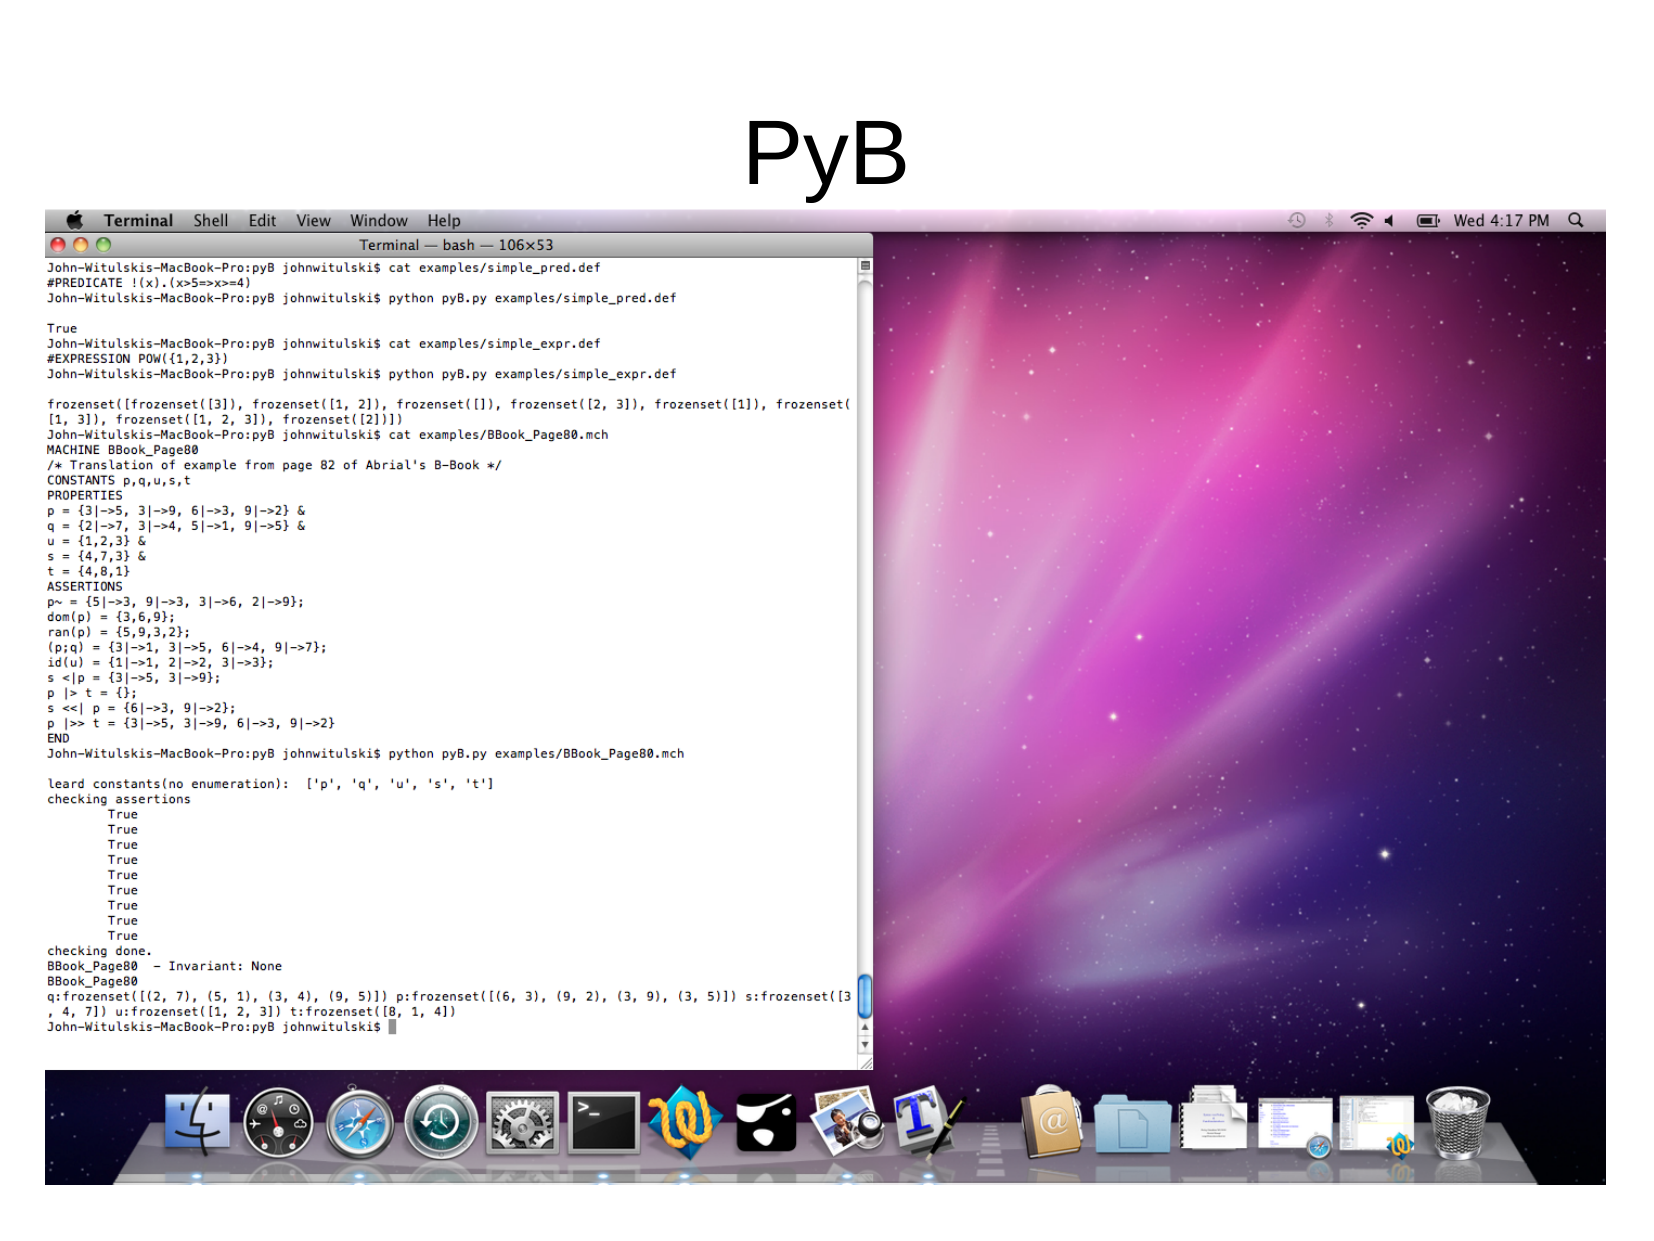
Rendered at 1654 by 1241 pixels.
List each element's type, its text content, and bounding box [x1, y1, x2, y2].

picture [45, 209, 1606, 1186]
title PyB [82, 49, 1571, 209]
